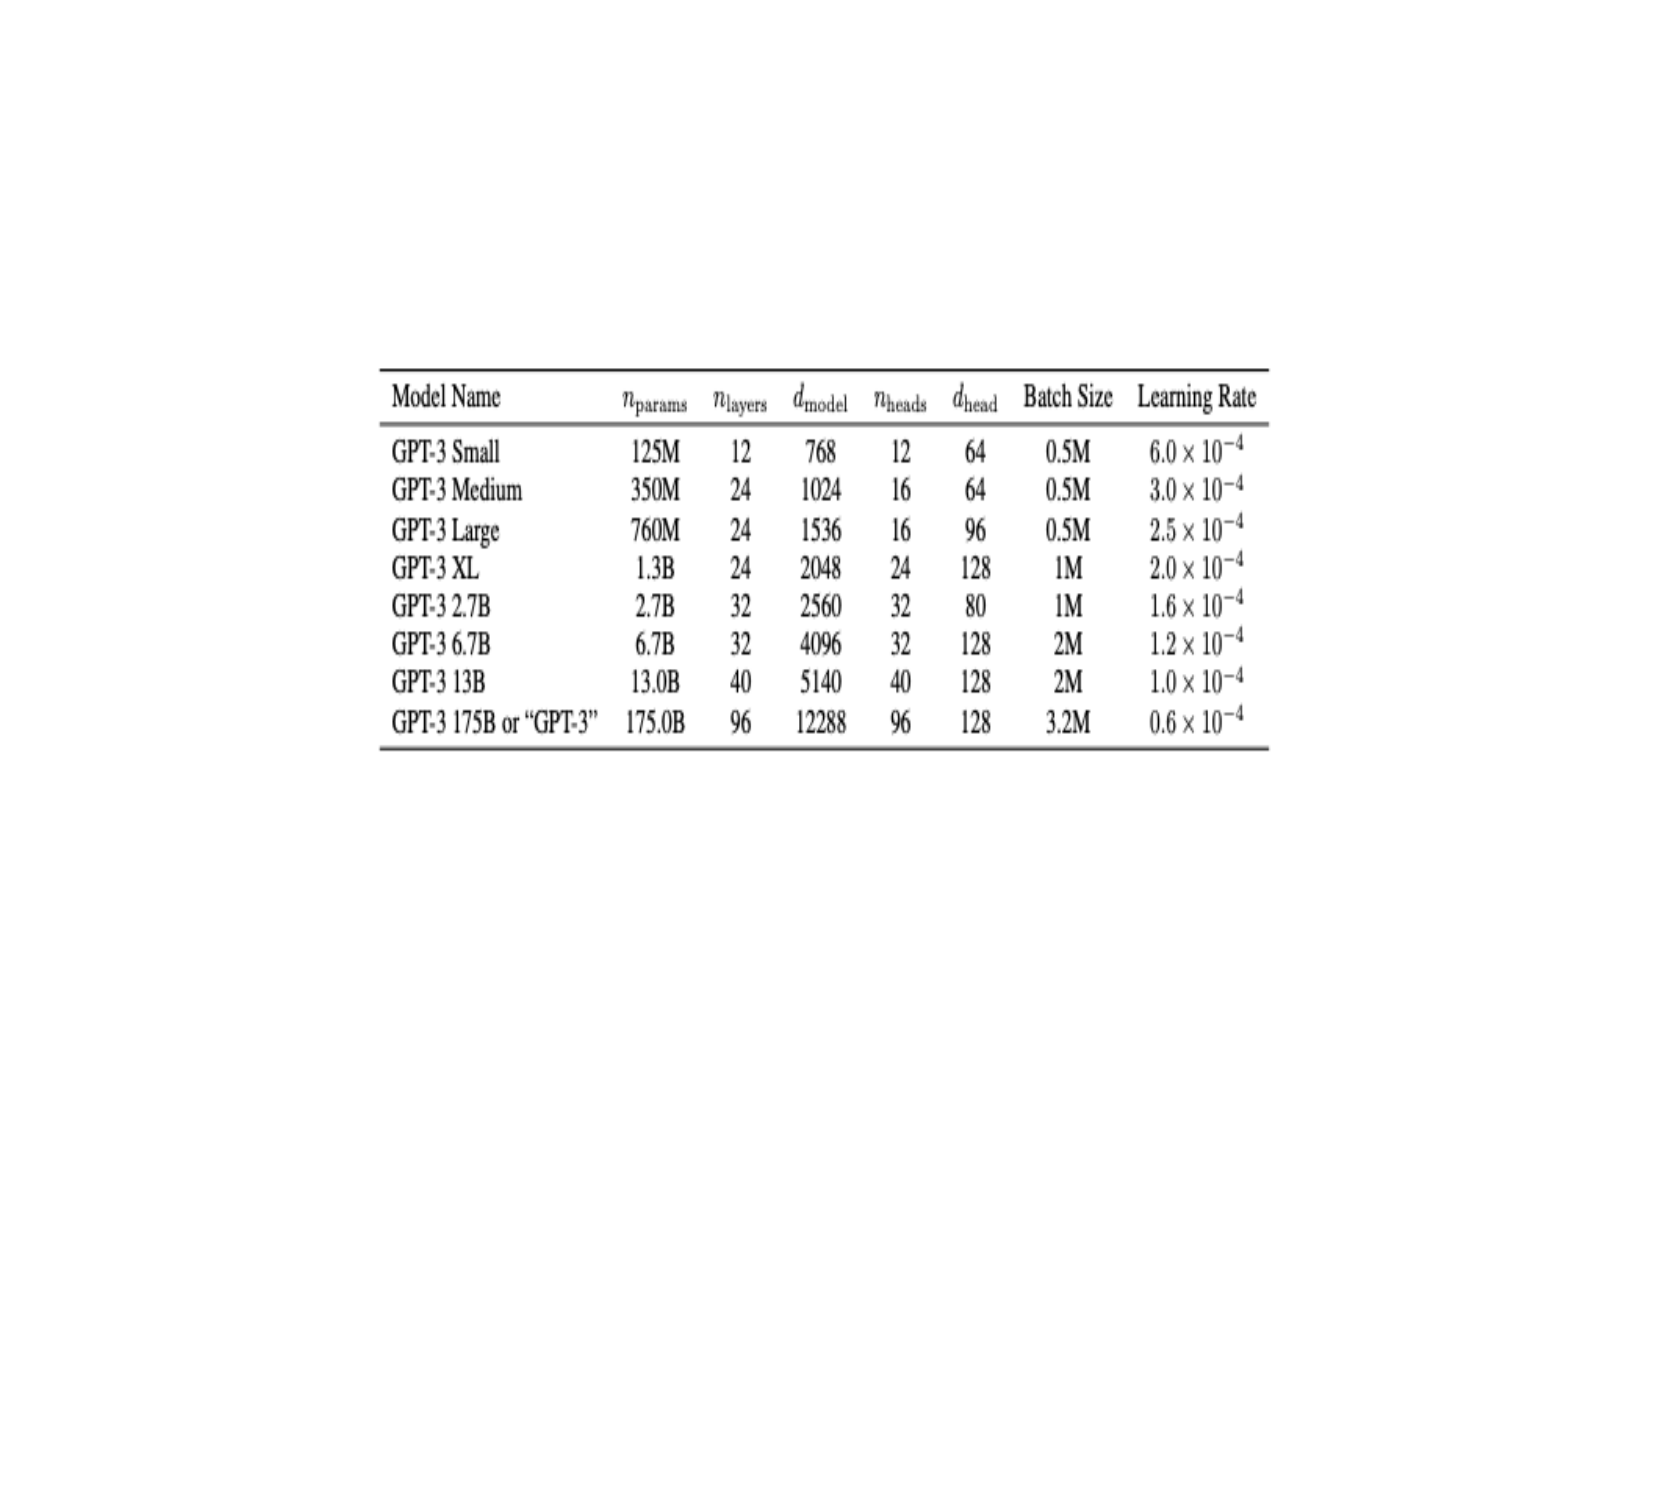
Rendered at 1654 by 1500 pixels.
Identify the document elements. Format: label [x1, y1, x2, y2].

picture [374, 362, 1280, 759]
